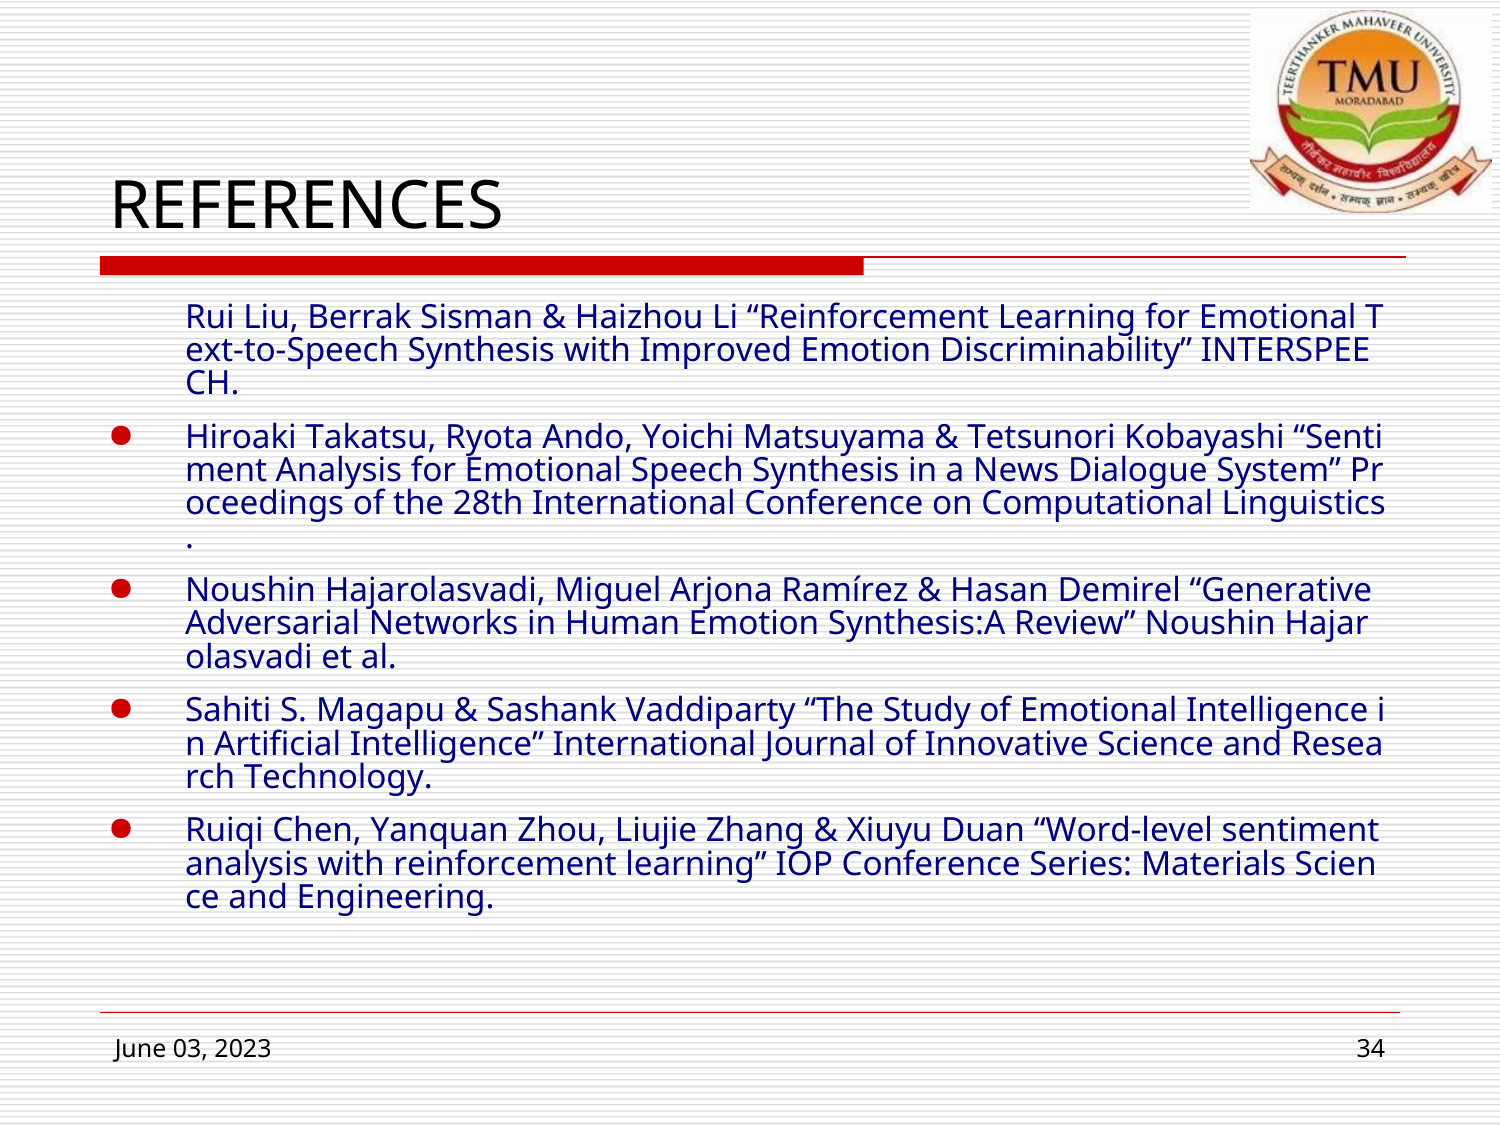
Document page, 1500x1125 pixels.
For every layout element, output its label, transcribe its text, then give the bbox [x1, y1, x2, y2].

title REFERENCES [94, 50, 1407, 250]
text_box <number> [1074, 1024, 1401, 1103]
picture [0, 0, 1500, 1125]
text_box June 03, 2023 [99, 1024, 426, 1103]
list Rui Liu, Berrak Sisman & Haizhou Li “Reinforcement Learning for Emotional Text-to-Speech Synthesis with Improved Emotion Discriminability” INTERSPEECH. Hiroaki Takatsu, Ryota Ando, Yoichi Matsuyama & Tetsunori Kobayashi “Sentiment Analysis for Emotional Speech Synthesis in a News Dialogue System” Proceedings of the 28th International Conference on Computational Linguistics. Noushin Hajarolasvadi, Miguel Arjona Ramírez & Hasan Demirel “Generative Adversarial Networks in Human Emotion Synthesis:A Review” Noushin Hajarolasvadi et al. Sahiti S. Magapu & Sashank Vaddiparty “The Study of Emotional Intelligence in Artificial Intelligence” International Journal of Innovative Science and Research Technology. Ruiqi Chen, Yanquan Zhou, Liujie Zhang & Xiuyu Duan “Word-level sentiment analysis with reinforcement learning” IOP Conference Series: Materials Science and Engineering. [92, 287, 1406, 988]
